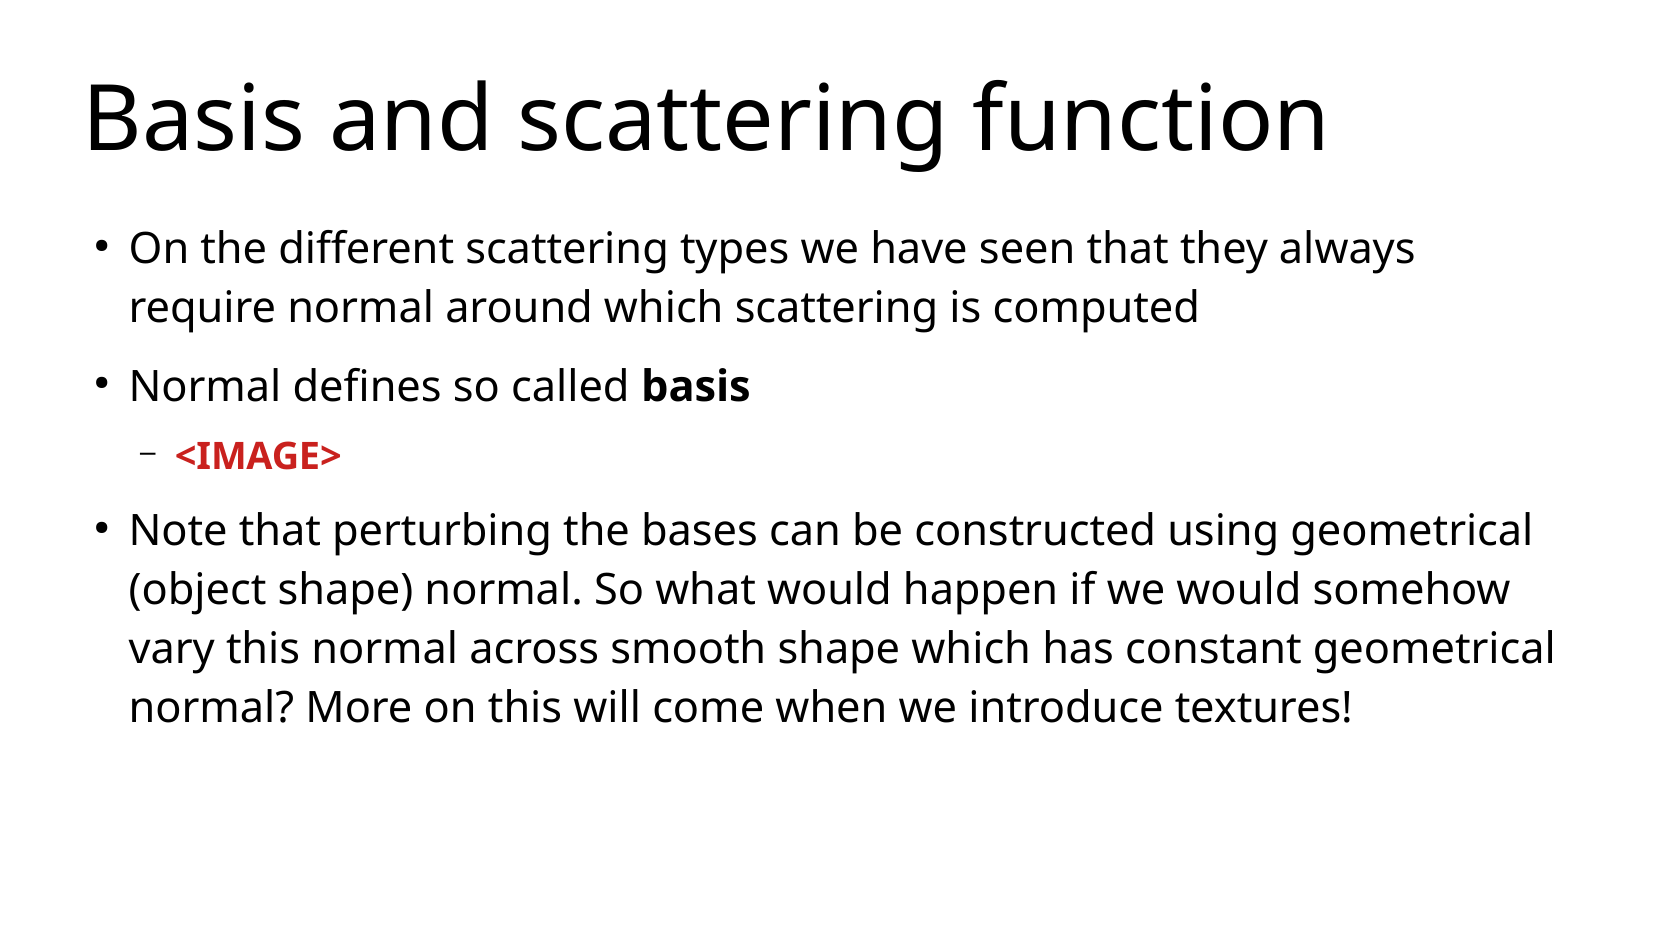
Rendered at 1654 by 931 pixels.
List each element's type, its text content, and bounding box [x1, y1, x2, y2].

title Basis and scattering function [82, 37, 1571, 193]
list On the different scattering types we have seen that they always require normal around which scattering is computed Normal defines so called basis <IMAGE> Note that perturbing the bases can be constructed using geometrical (object shape) normal. So what would happen if we would somehow vary this normal across smooth shape which has constant geometrical normal? More on this will come when we introduce textures! [82, 217, 1571, 758]
